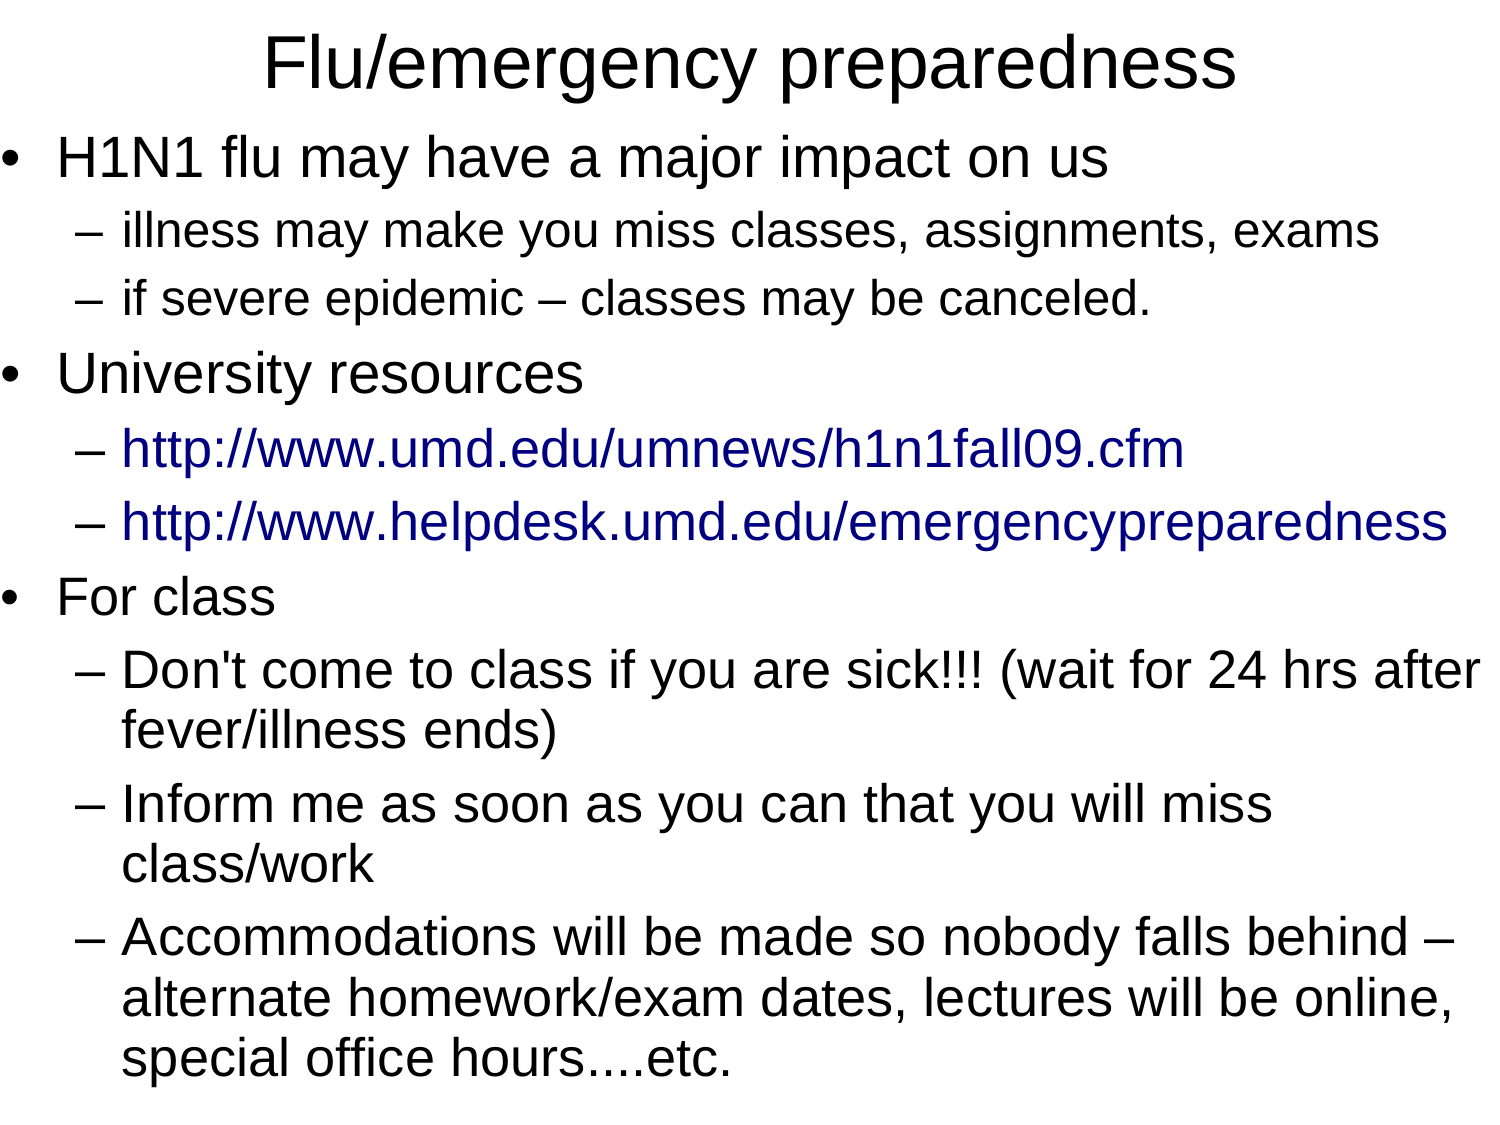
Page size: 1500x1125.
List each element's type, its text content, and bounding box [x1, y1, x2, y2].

title Flu/emergency preparedness [0, 17, 1500, 108]
list H1N1 flu may have a major impact on us illness may make you miss classes, assignments, exams if severe epidemic – classes may be canceled. University resources http://www.umd.edu/umnews/h1n1fall09.cfm http://www.helpdesk.umd.edu/emergencypreparedness For class Don't come to class if you are sick!!! (wait for 24 hrs after fever/illness ends) Inform me as soon as you can that you will miss class/work Accommodations will be made so nobody falls behind – alternate homework/exam dates, lectures will be online, special office hours....etc. [0, 124, 1500, 1111]
